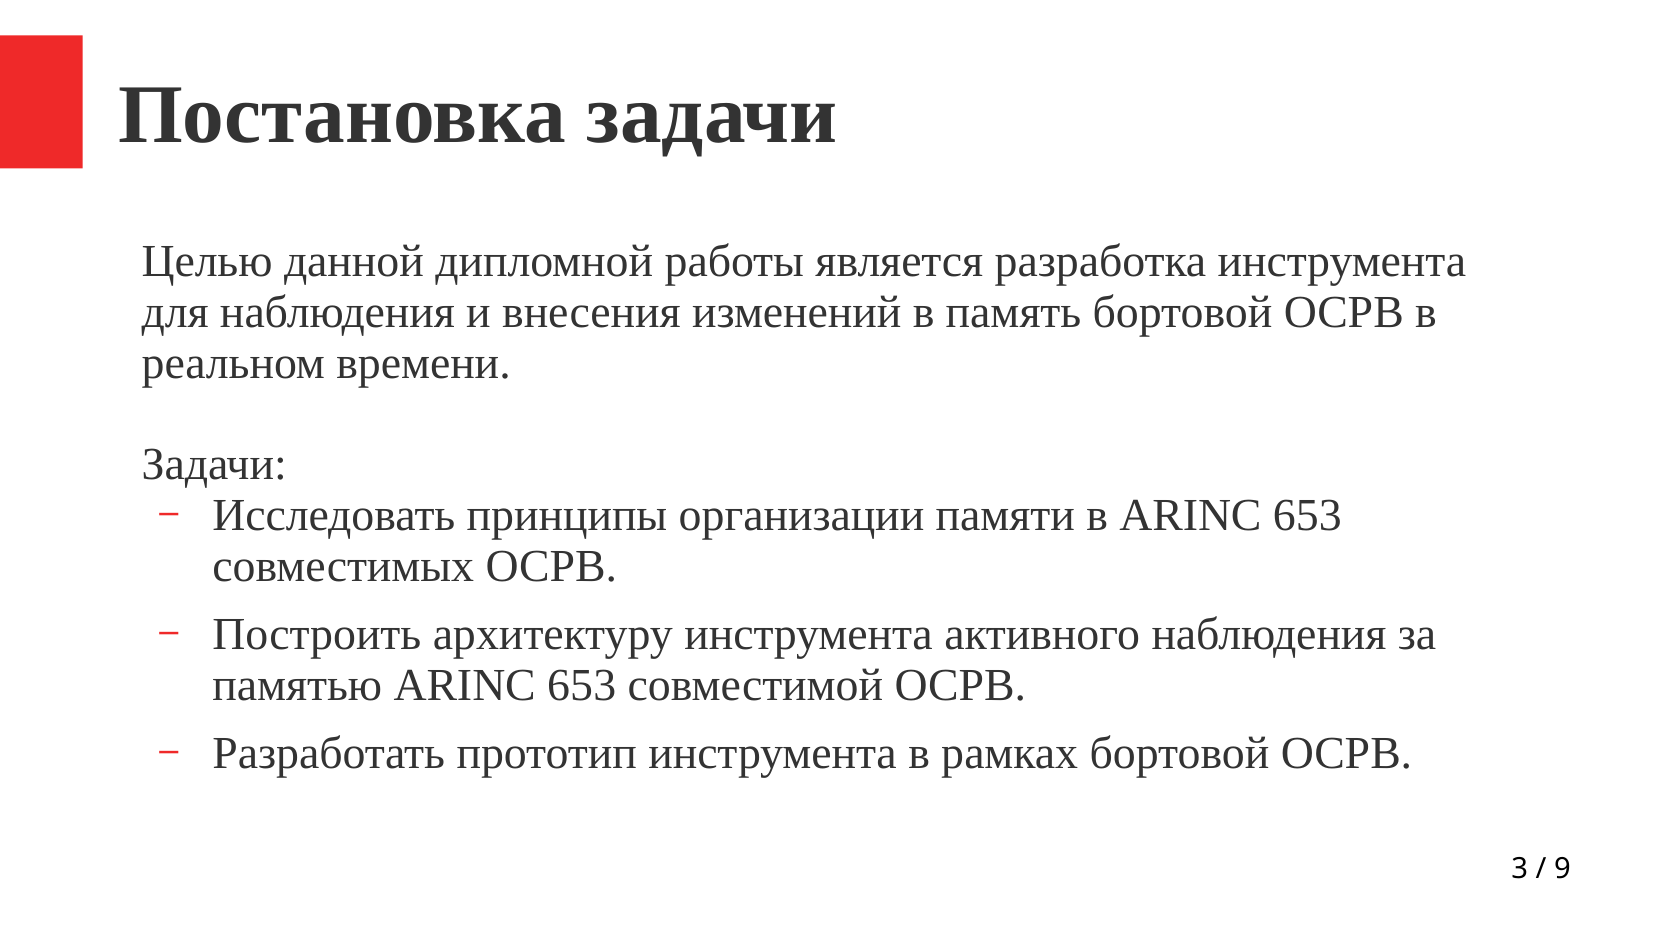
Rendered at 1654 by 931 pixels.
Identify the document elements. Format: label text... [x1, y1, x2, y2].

list Целью данной дипломной работы является разработка инструмента для наблюдения и внесения изменений в память бортовой ОСРВ в реальном времени. Задачи: Исследовать принципы организации памяти в ARINC 653 совместимых ОСРВ. Построить архитектуру инструмента активного наблюдения за памятью ARINC 653 совместимой ОСРВ. Разработать прототип инструмента в рамках бортовой ОСРВ. [70, 236, 1489, 688]
title Постановка задачи [118, 34, 1571, 195]
